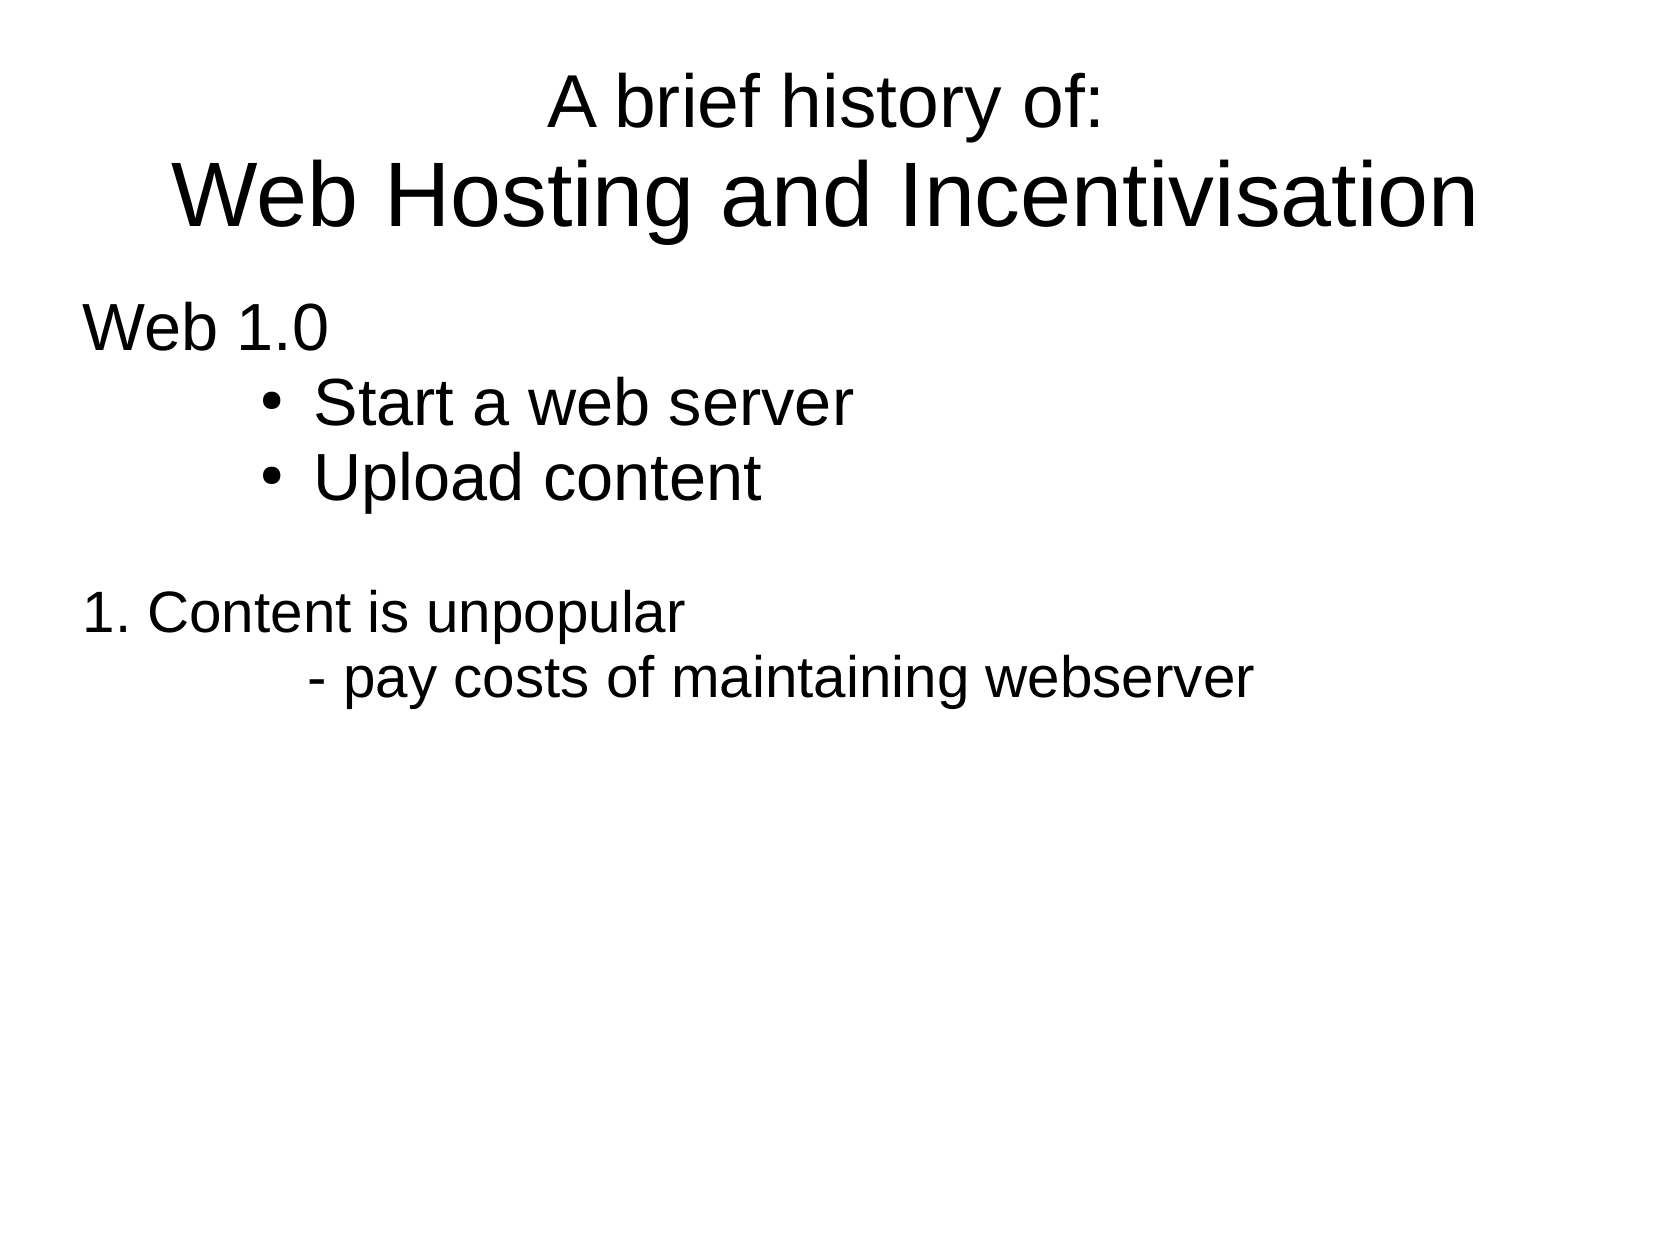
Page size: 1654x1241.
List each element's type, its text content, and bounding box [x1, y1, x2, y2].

title A brief history of: Web Hosting and Incentivisation [82, 49, 1571, 257]
subtitle Web 1.0 Start a web server Upload content 1. Content is unpopular - pay costs of maintaining webserver [82, 290, 1571, 1010]
